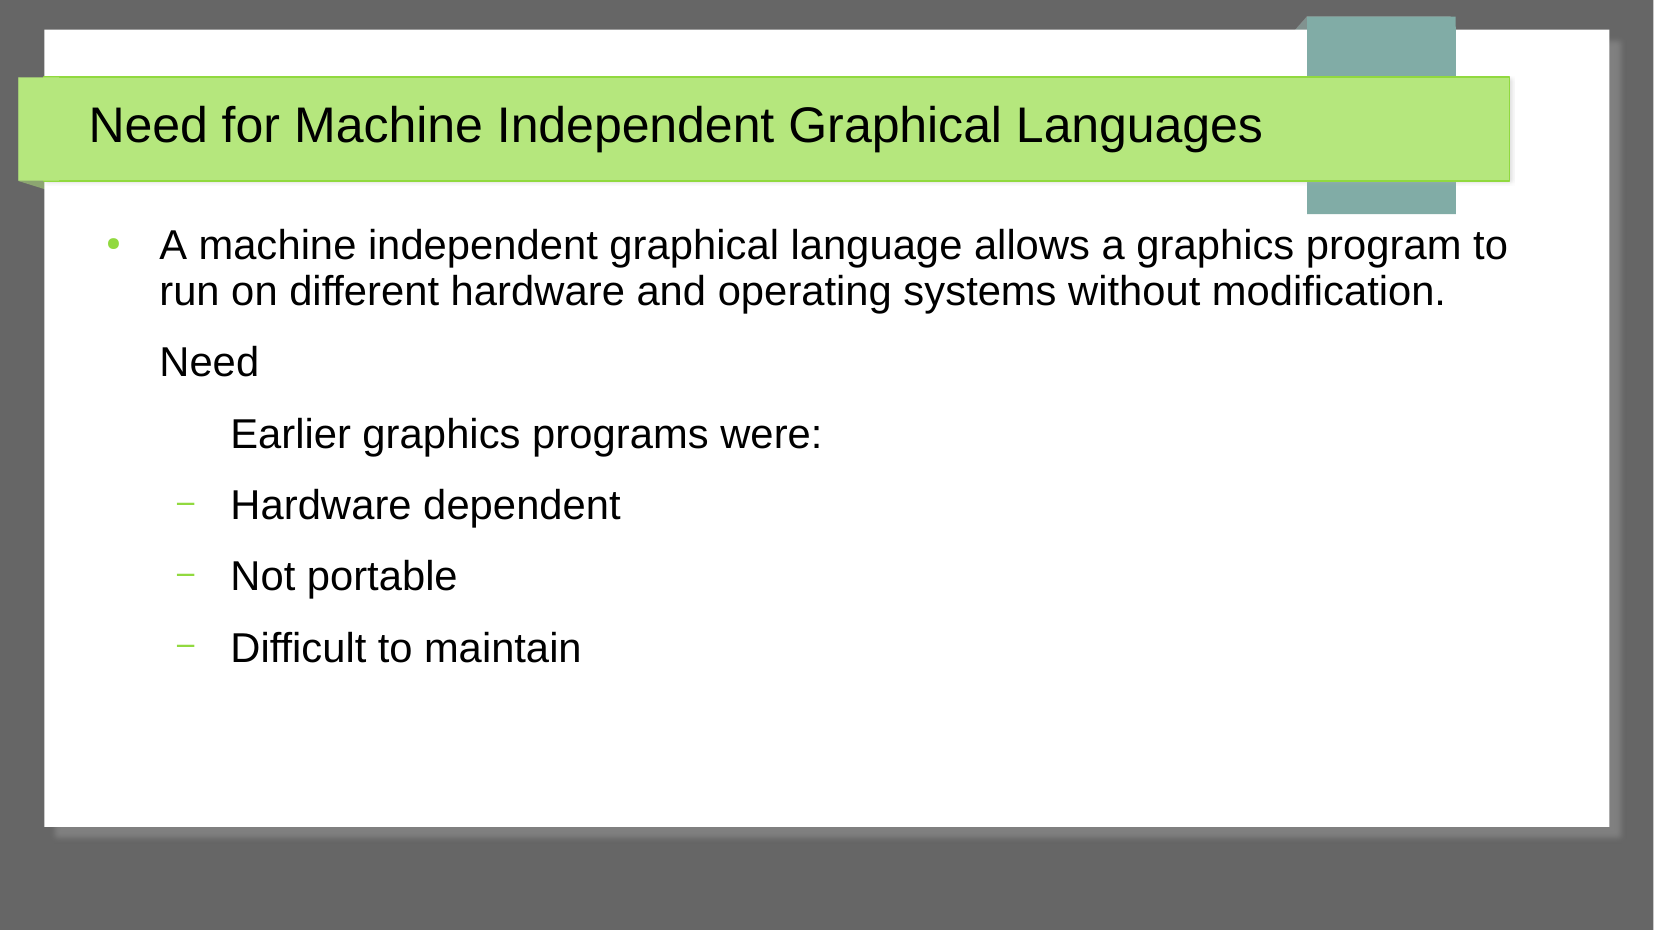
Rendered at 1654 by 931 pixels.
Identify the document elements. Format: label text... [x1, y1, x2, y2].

list A machine independent graphical language allows a graphics program to run on different hardware and operating systems without modification. Need Earlier graphics programs were: Hardware dependent Not portable Difficult to maintain [88, 221, 1565, 813]
title Need for Machine Independent Graphical Languages [88, 73, 1506, 178]
